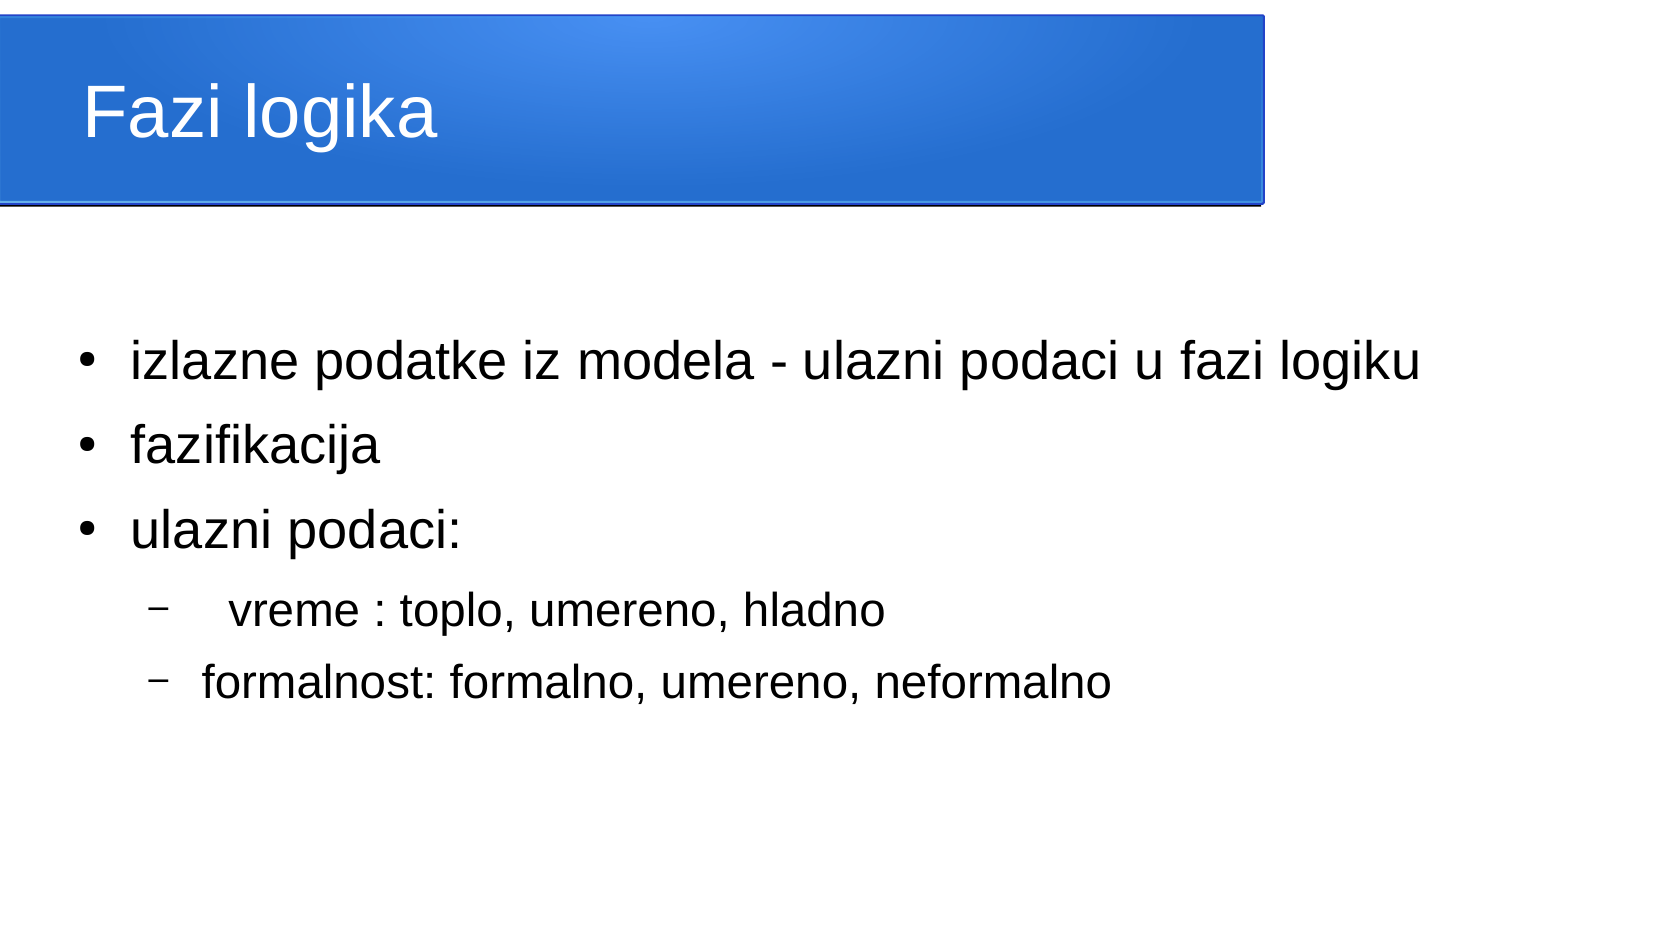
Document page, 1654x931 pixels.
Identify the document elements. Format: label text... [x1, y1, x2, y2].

title Fazi logika [82, 35, 1235, 189]
list izlazne podatke iz modela - ulazni podaci u fazi logiku fazifikacija ulazni podaci: vreme : toplo, umereno, hladno formalnost: formalno, umereno, neformalno [60, 330, 1549, 871]
